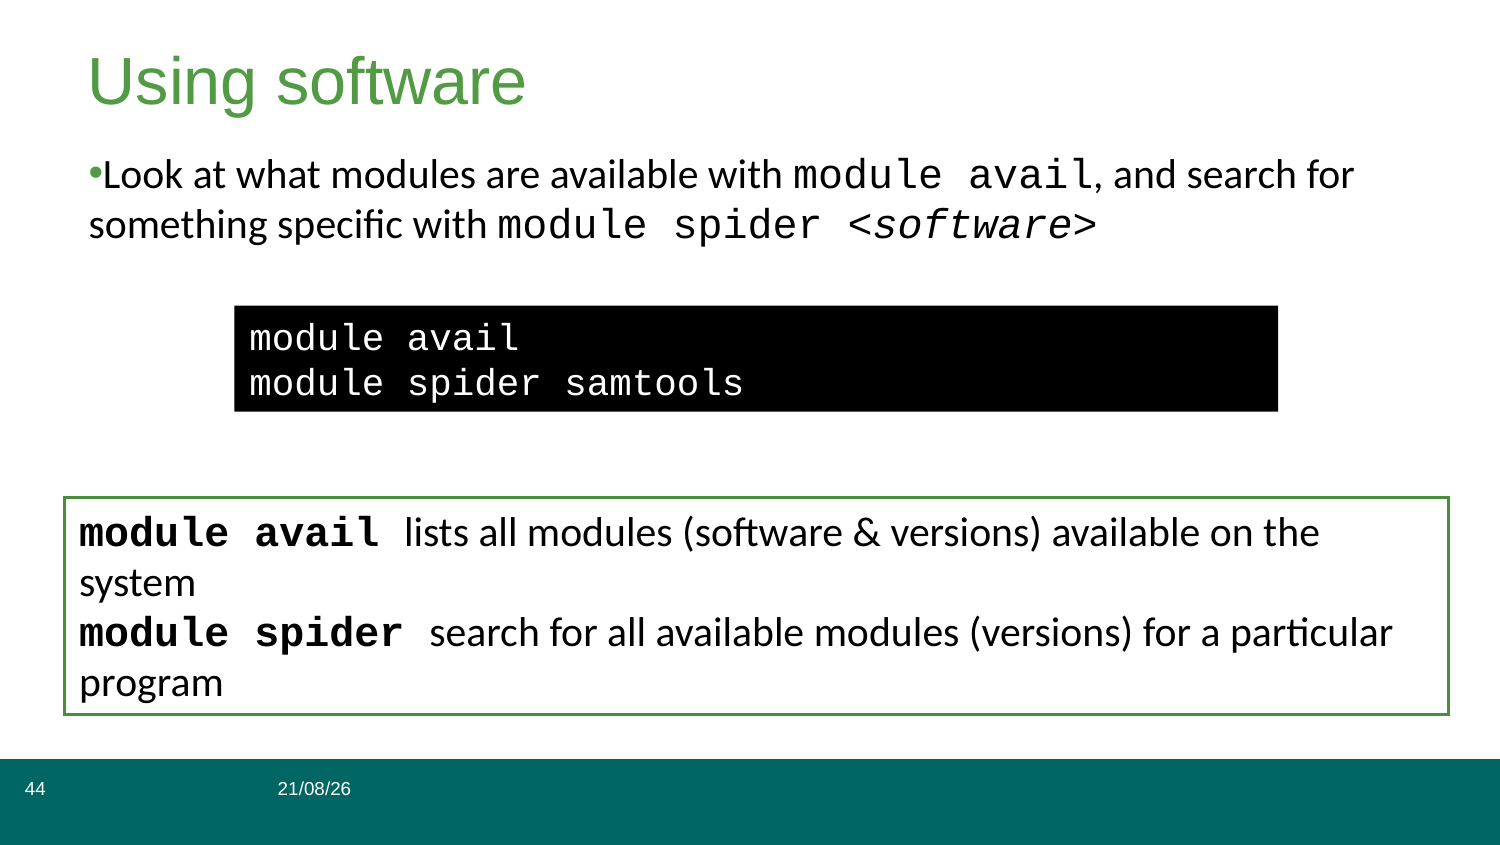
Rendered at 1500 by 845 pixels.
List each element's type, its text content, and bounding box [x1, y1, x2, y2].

text_box module avail lists all modules (software & versions) available on the system module spider search for all available modules (versions) for a particular program [64, 497, 1449, 715]
text_box <number> [24, 776, 76, 799]
title Using software [87, 37, 1426, 132]
text_box module avail module spider samtools [234, 305, 1279, 412]
text_box 05/05/18 [277, 776, 553, 799]
list Look at what modules are available with module avail, and search for something specific with module spider <software> [88, 147, 1427, 249]
